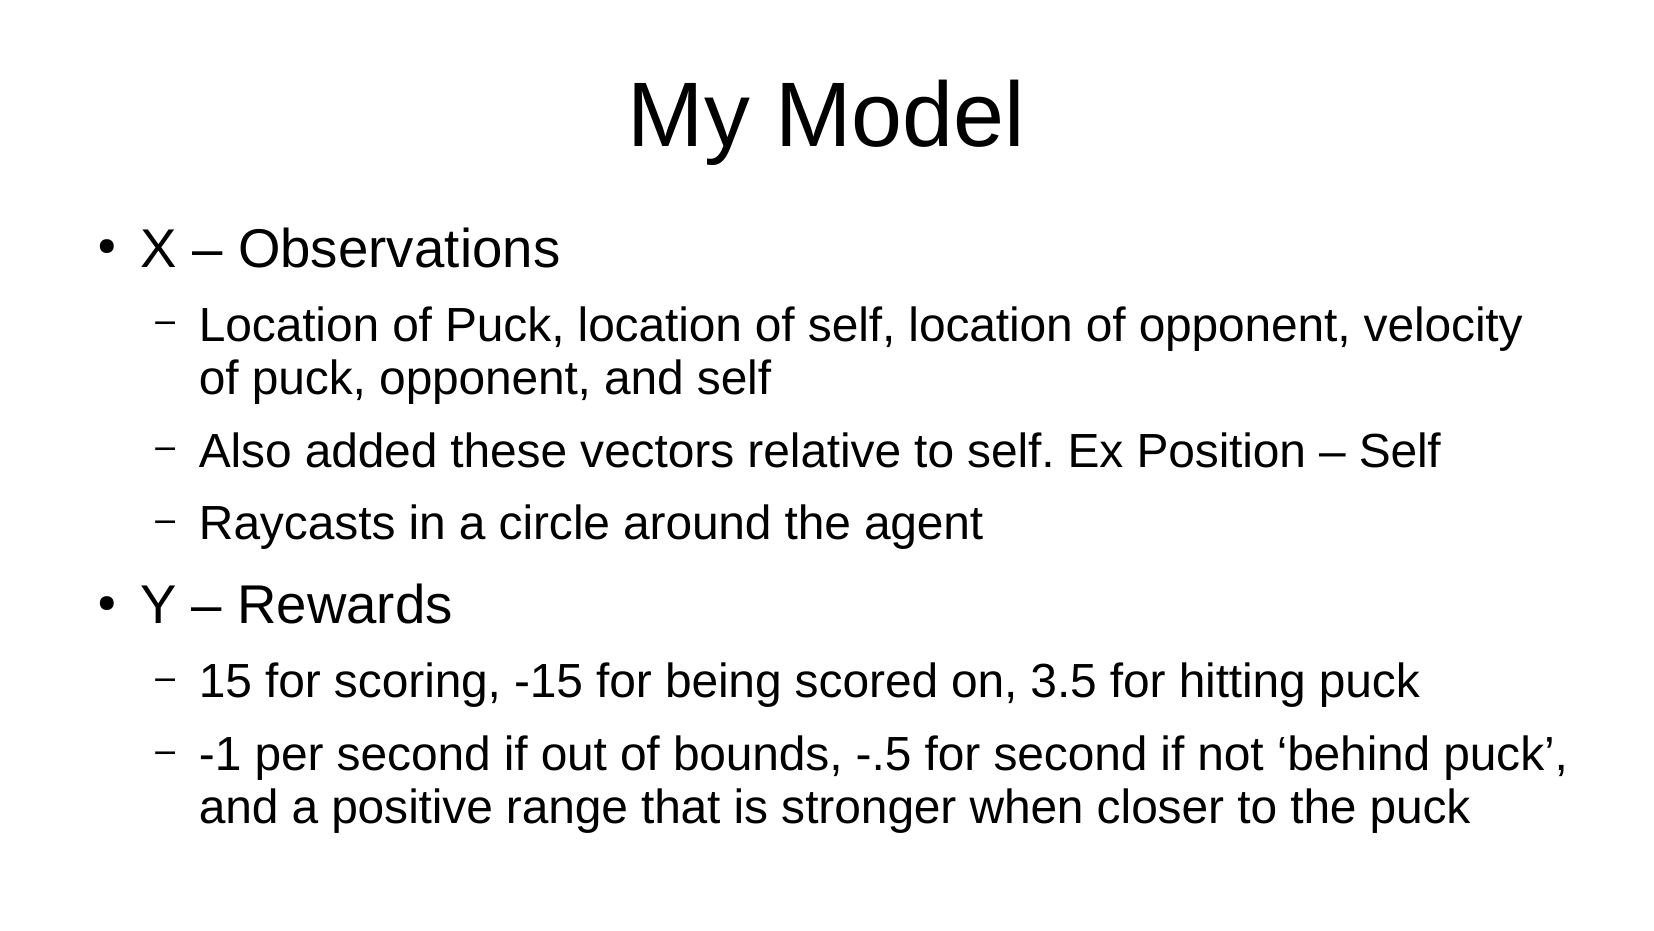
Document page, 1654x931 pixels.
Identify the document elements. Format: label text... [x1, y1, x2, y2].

title My Model [82, 37, 1571, 193]
list X – Observations Location of Puck, location of self, location of opponent, velocity of puck, opponent, and self Also added these vectors relative to self. Ex Position – Self Raycasts in a circle around the agent Y – Rewards 15 for scoring, -15 for being scored on, 3.5 for hitting puck -1 per second if out of bounds, -.5 for second if not ‘behind puck’, and a positive range that is stronger when closer to the puck [82, 217, 1571, 886]
